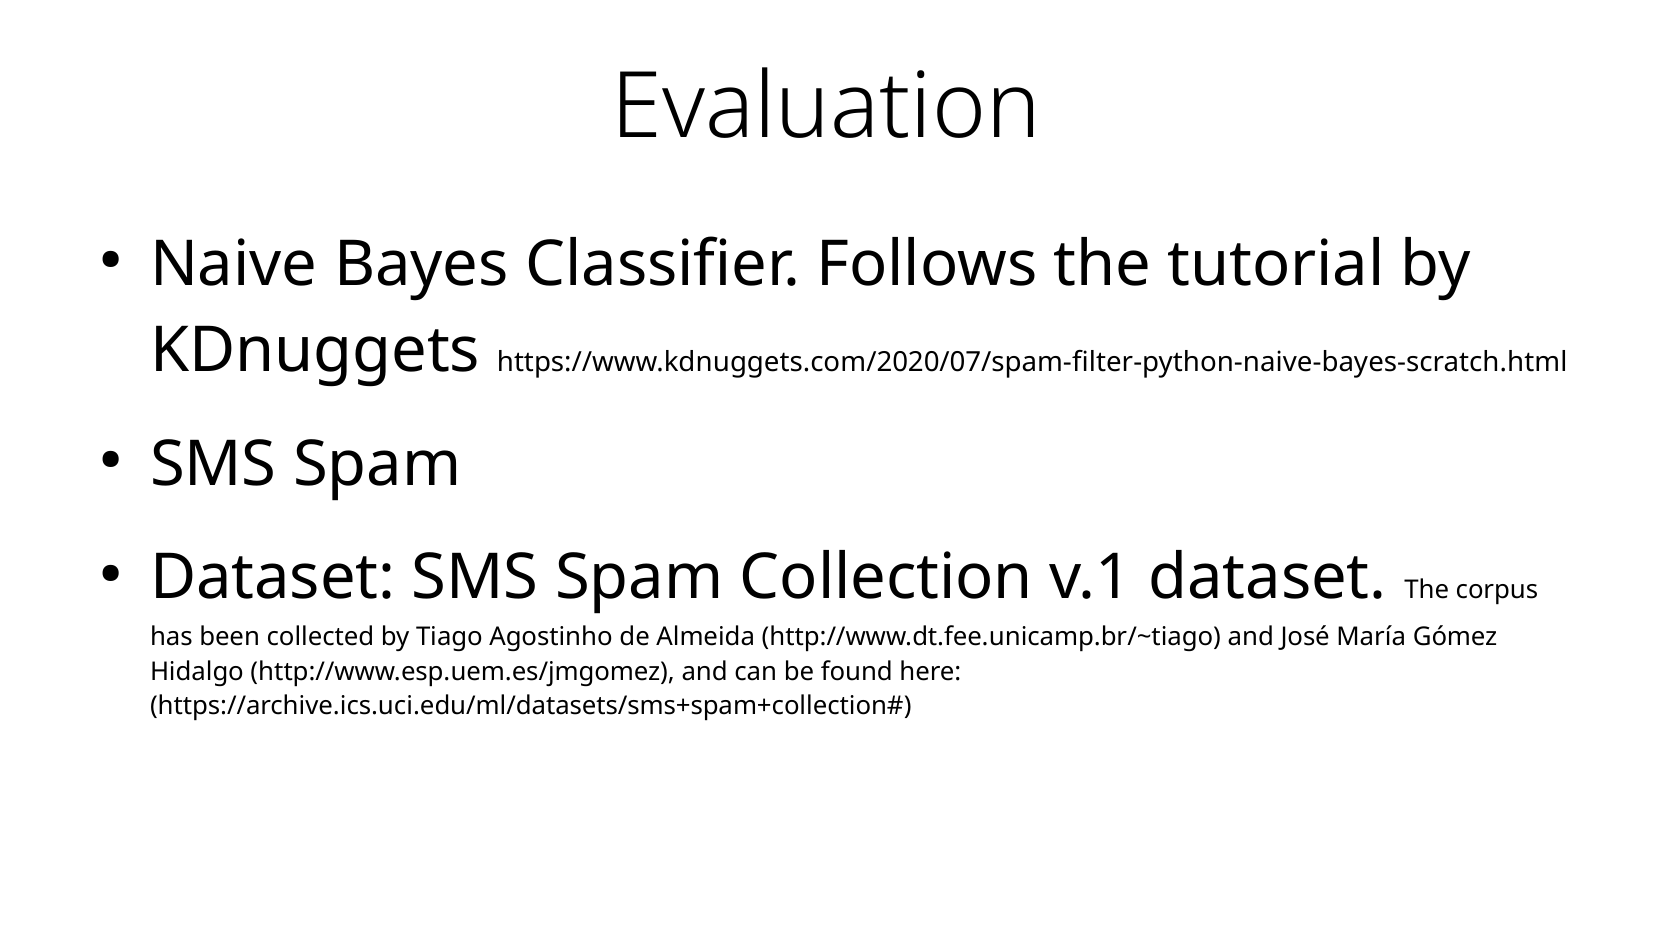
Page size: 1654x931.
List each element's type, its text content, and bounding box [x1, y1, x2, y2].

list Naive Bayes Classifier. Follows the tutorial by KDnuggets https://www.kdnuggets.com/2020/07/spam-filter-python-naive-bayes-scratch.html SMS Spam Dataset: SMS Spam Collection v.1 dataset. The corpus has been collected by Tiago Agostinho de Almeida (http://www.dt.fee.unicamp.br/~tiago) and José María Gómez Hidalgo (http://www.esp.uem.es/jmgomez), and can be found here: (https://archive.ics.uci.edu/ml/datasets/sms+spam+collection#) [82, 217, 1571, 758]
title Evaluation [82, 37, 1571, 193]
